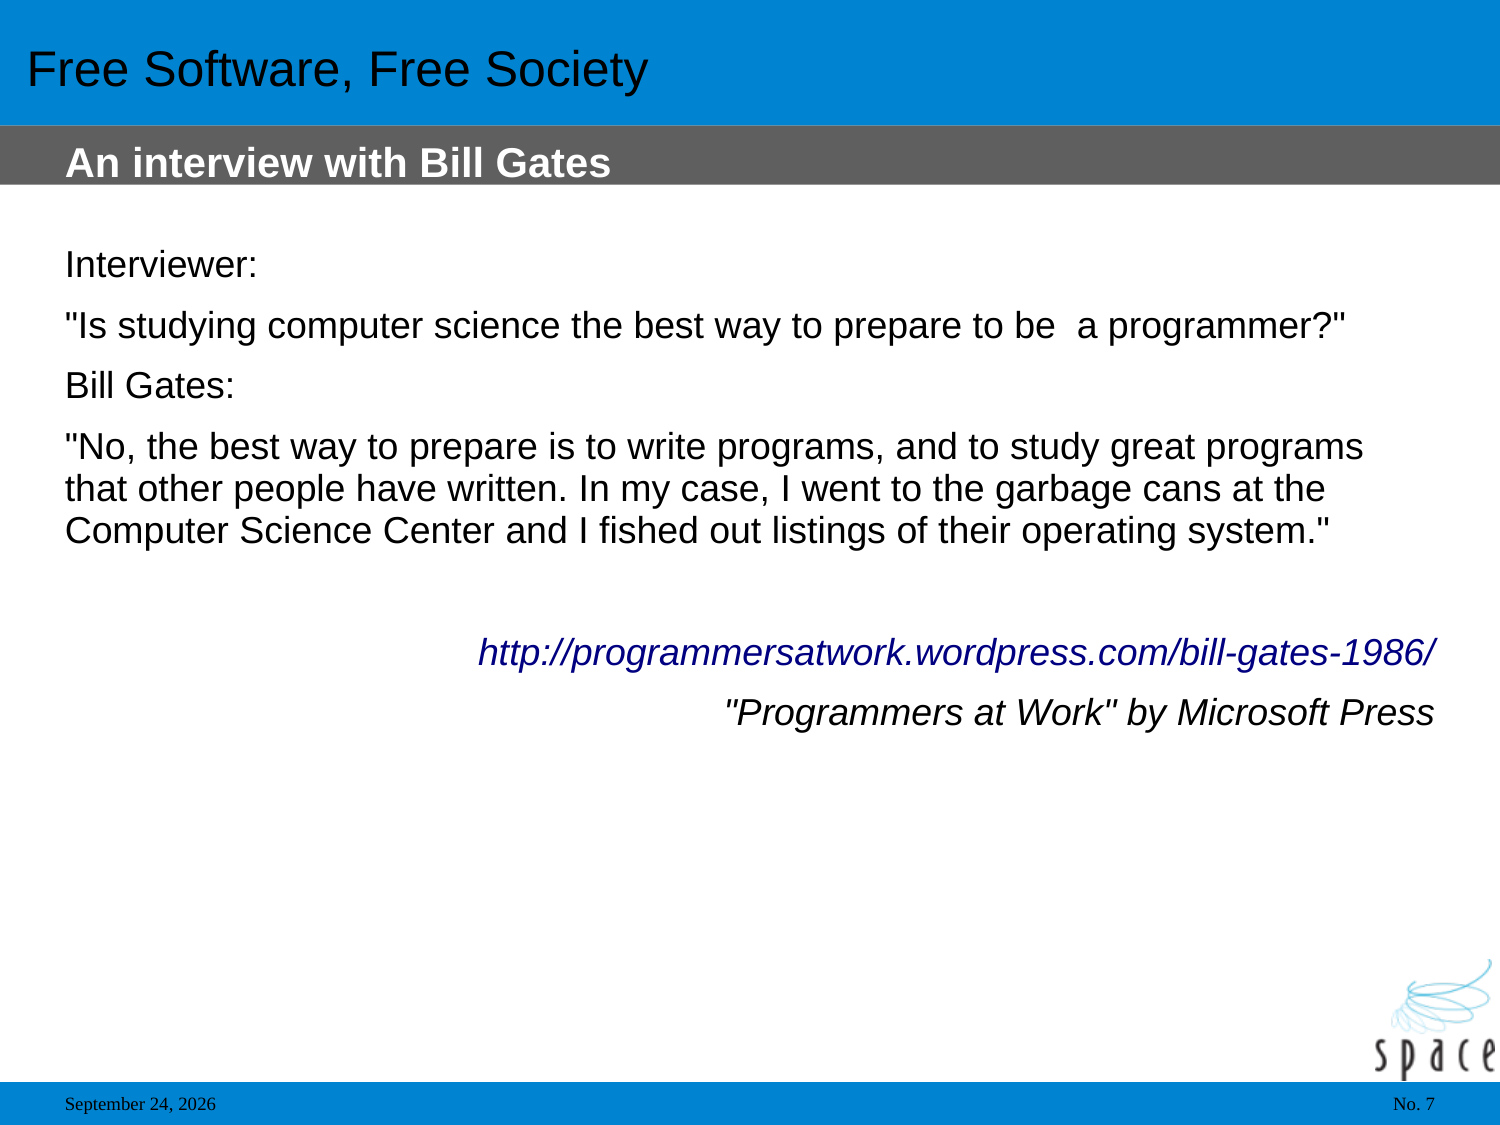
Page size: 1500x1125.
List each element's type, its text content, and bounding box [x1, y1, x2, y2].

title An interview with Bill Gates [64, 139, 1436, 187]
picture [1375, 959, 1495, 1081]
list Interviewer: "Is studying computer science the best way to prepare to be a programmer?" Bill Gates: "No, the best way to prepare is to write programs, and to study great programs that other people have written. In my case, I went to the garbage cans at the Computer Science Center and I fished out listings of their operating system." http://programmersatwork.wordpress.com/bill-gates-1986/ "Programmers at Work" by Microsoft Press [64, 243, 1436, 972]
